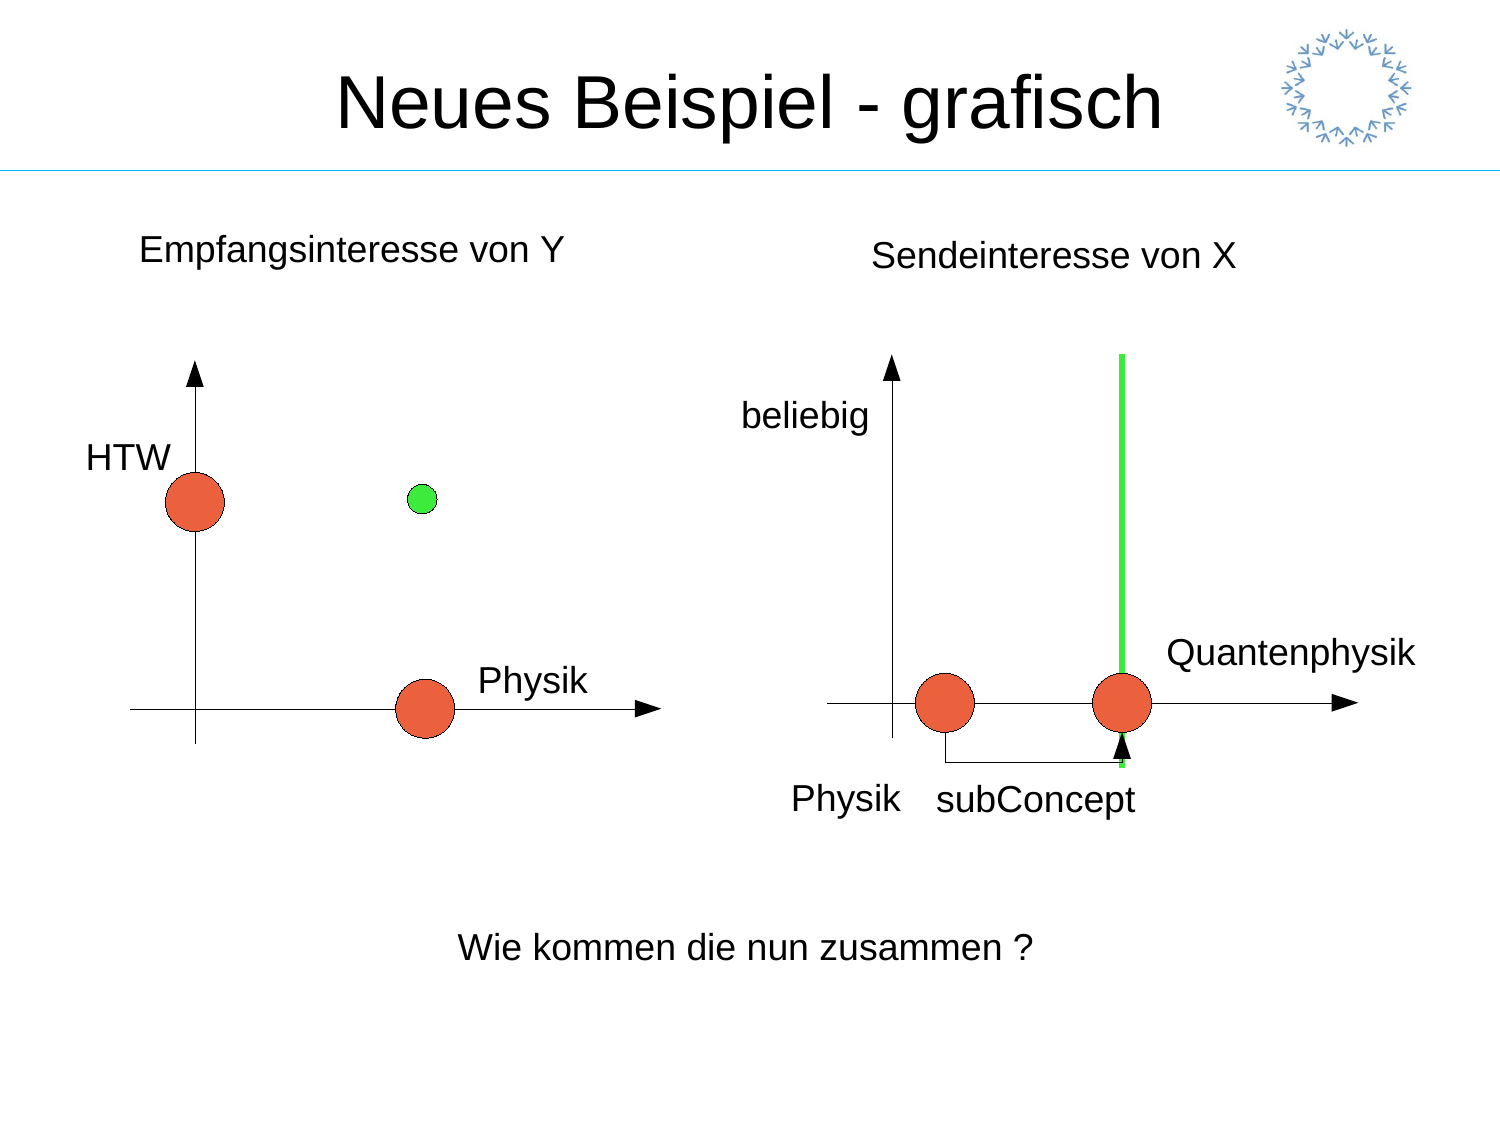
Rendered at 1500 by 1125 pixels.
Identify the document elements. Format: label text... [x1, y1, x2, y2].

text_box HTW [70, 425, 187, 486]
text_box [407, 484, 438, 514]
text_box Empfangsinteresse von Y [124, 217, 632, 278]
text_box subConcept [921, 767, 1151, 828]
text_box [915, 673, 975, 733]
text_box [1092, 673, 1152, 733]
text_box Physik [462, 648, 603, 709]
text_box Wie kommen die nun zusammen ? [442, 915, 1300, 976]
text_box Physik [775, 766, 916, 827]
picture [1281, 29, 1412, 57]
text_box Quantenphysik [1151, 620, 1431, 680]
text_box beliebig [726, 383, 885, 444]
text_box Sendeinteresse von X [856, 223, 1365, 284]
title Neues Beispiel - grafisch [75, 57, 1426, 148]
text_box [165, 472, 225, 532]
text_box [395, 679, 455, 739]
